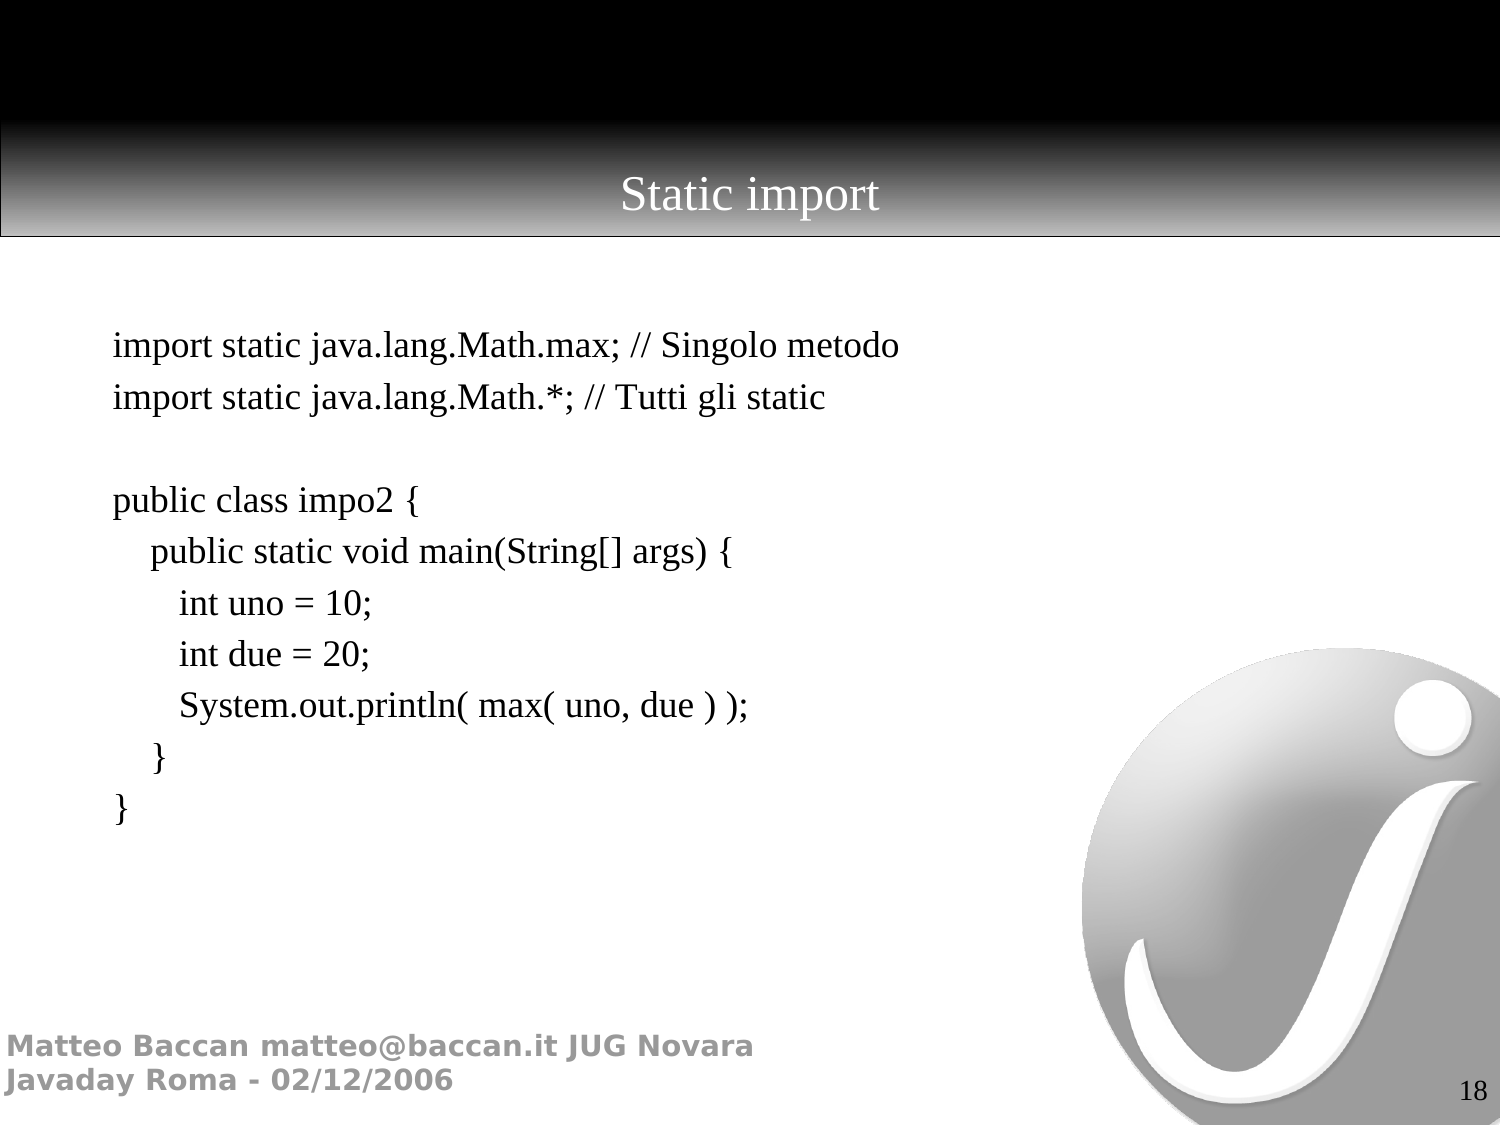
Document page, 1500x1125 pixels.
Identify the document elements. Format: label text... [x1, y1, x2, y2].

title Static import [112, 99, 1388, 288]
picture [1081, 648, 1500, 1125]
list import static java.lang.Math.max; // Singolo metodo import static java.lang.Math.*; // Tutti gli static public class impo2 { public static void main(String[] args) { int uno = 10; int due = 20; System.out.println( max( uno, due ) ); } } [112, 324, 1388, 1009]
